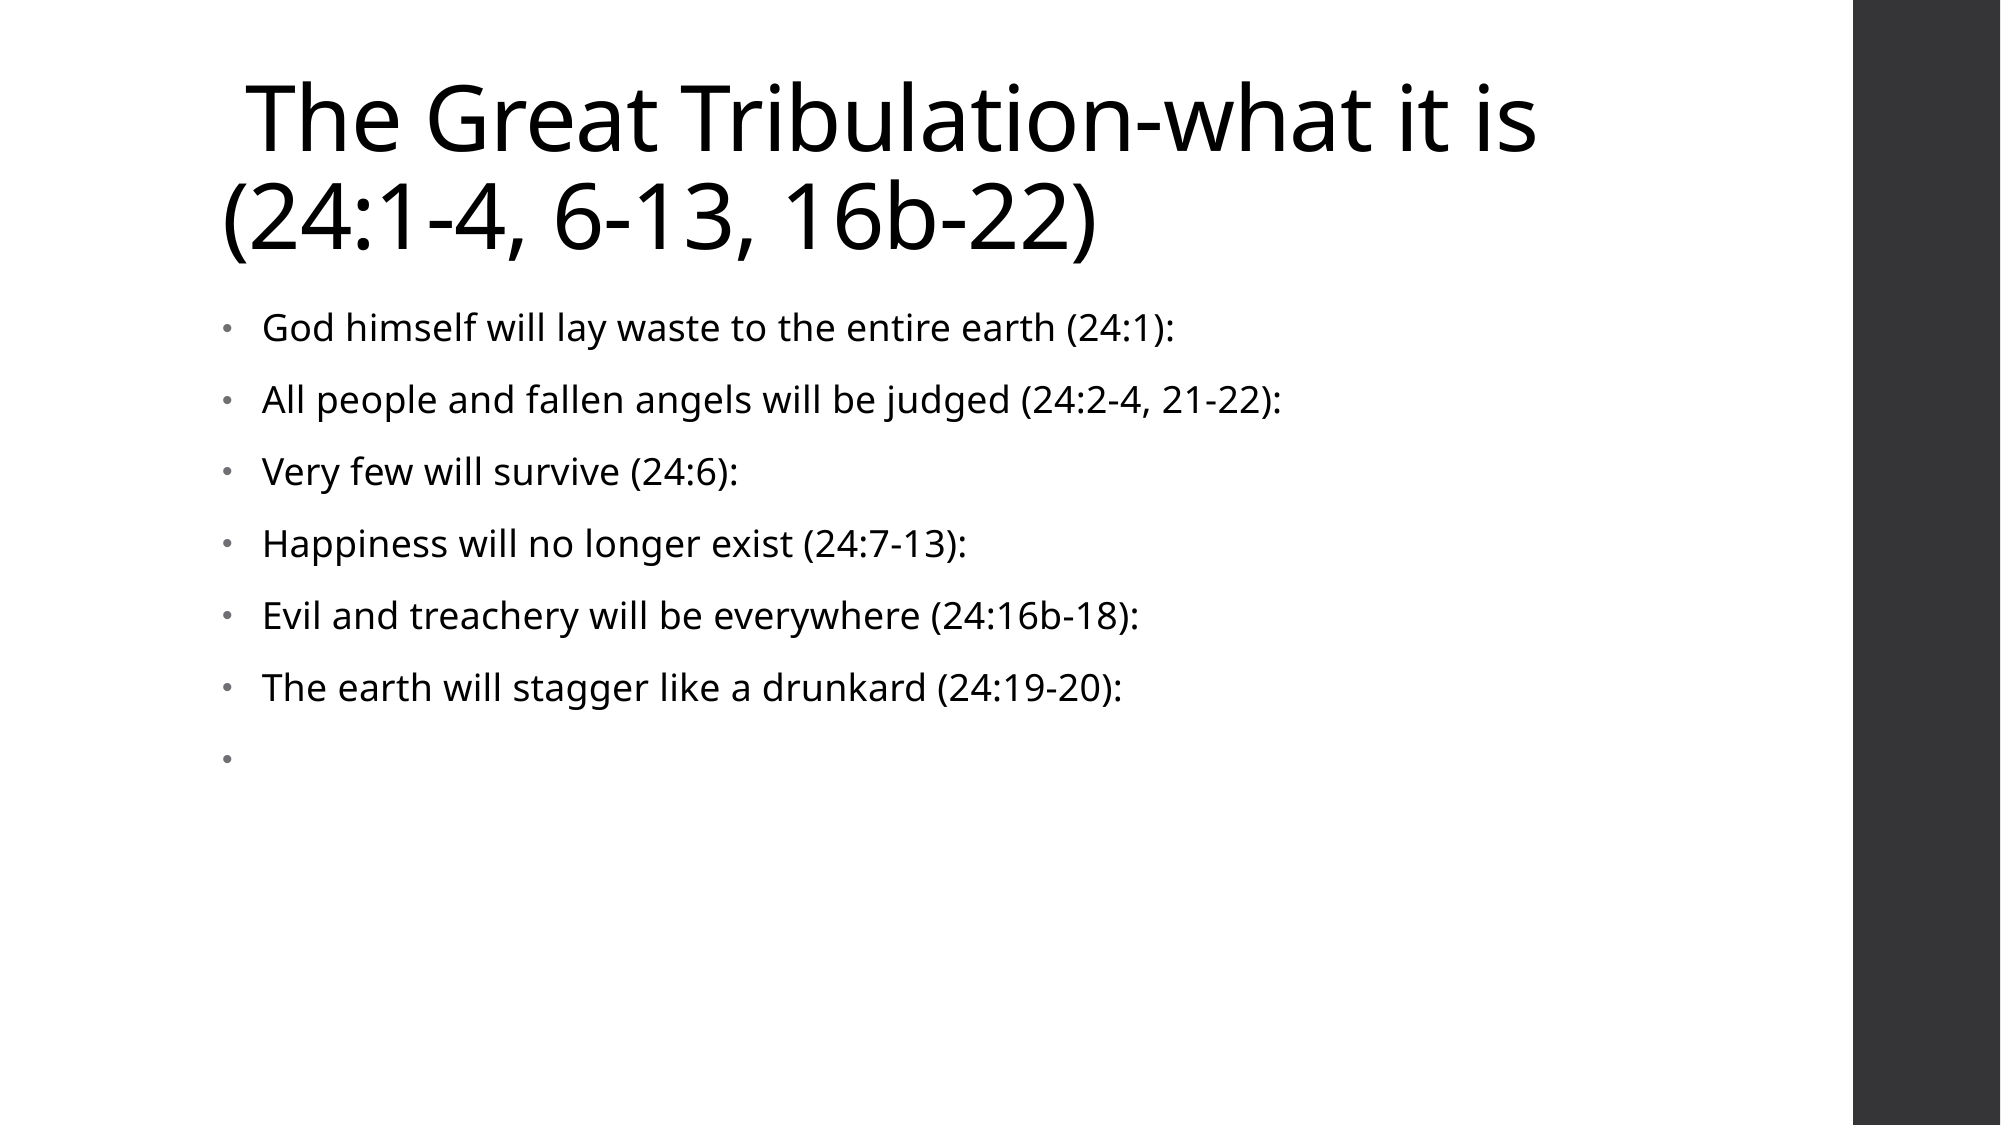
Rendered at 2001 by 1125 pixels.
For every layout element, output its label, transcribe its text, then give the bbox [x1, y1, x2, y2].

list God himself will lay waste to the entire earth (24:1): All people and fallen angels will be judged (24:2-4, 21-22): Very few will survive (24:6): Happiness will no longer exist (24:7-13): Evil and treachery will be everywhere (24:16b-18): The earth will stagger like a drunkard (24:19-20): [206, 299, 1617, 1014]
title The Great Tribulation-what it is (24:1-4, 6-13, 16b-22) [206, 60, 1797, 278]
